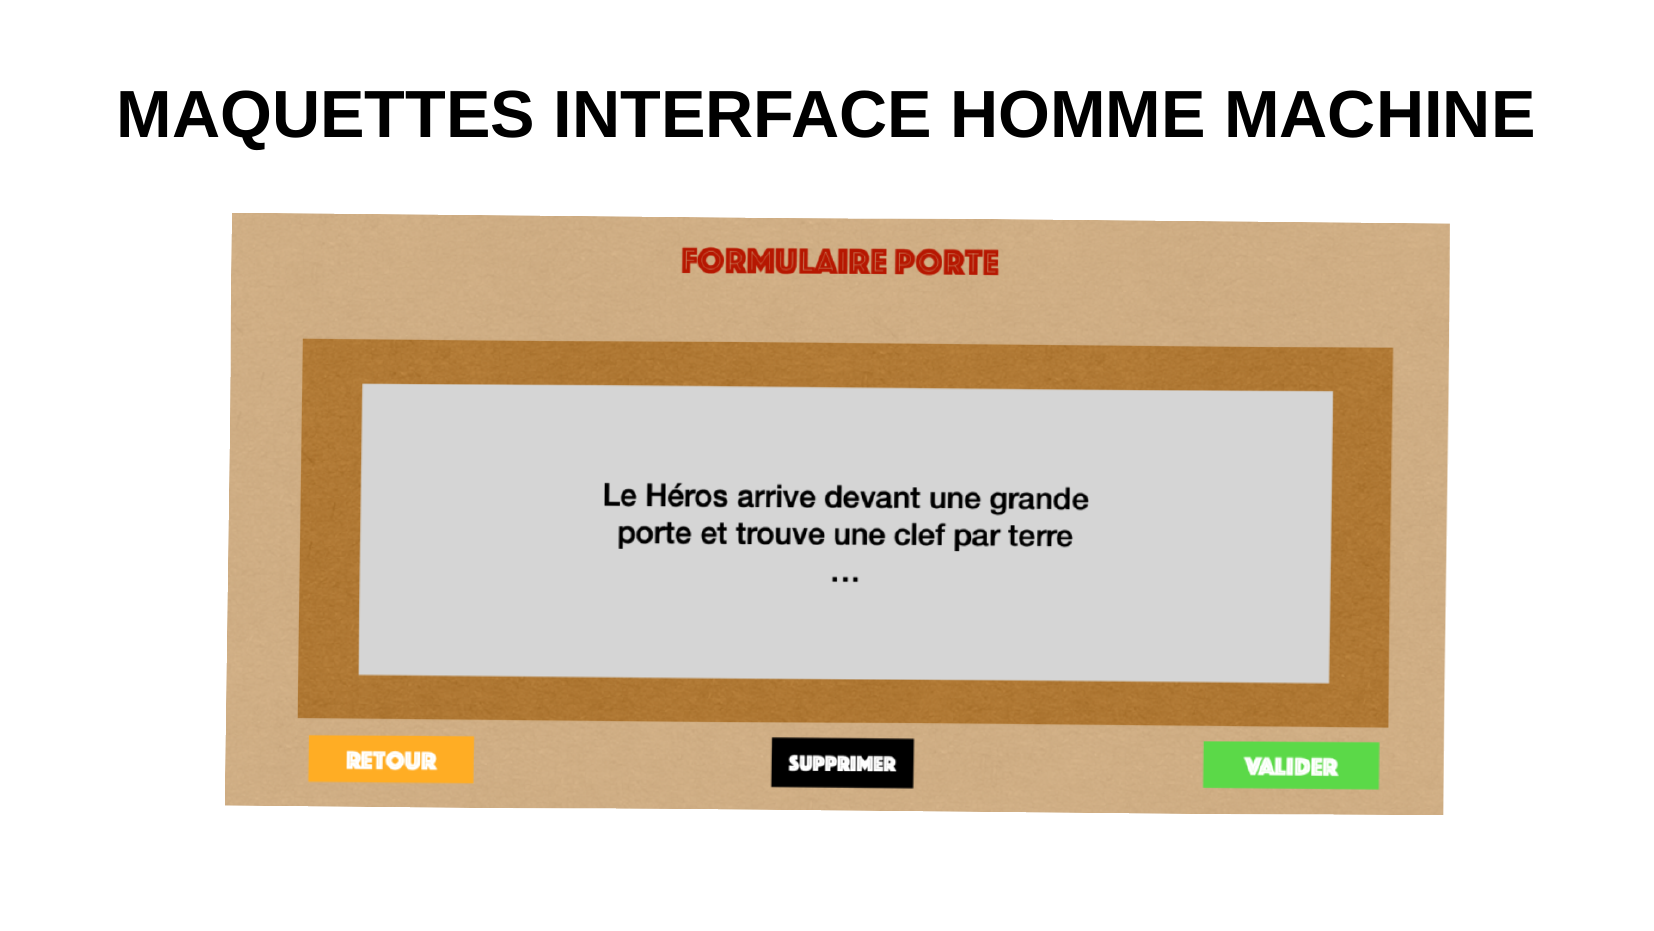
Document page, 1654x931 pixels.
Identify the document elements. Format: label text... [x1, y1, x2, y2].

title MAQUETTES INTERFACE HOMME MACHINE [82, 37, 1571, 193]
picture [224, 212, 1450, 815]
